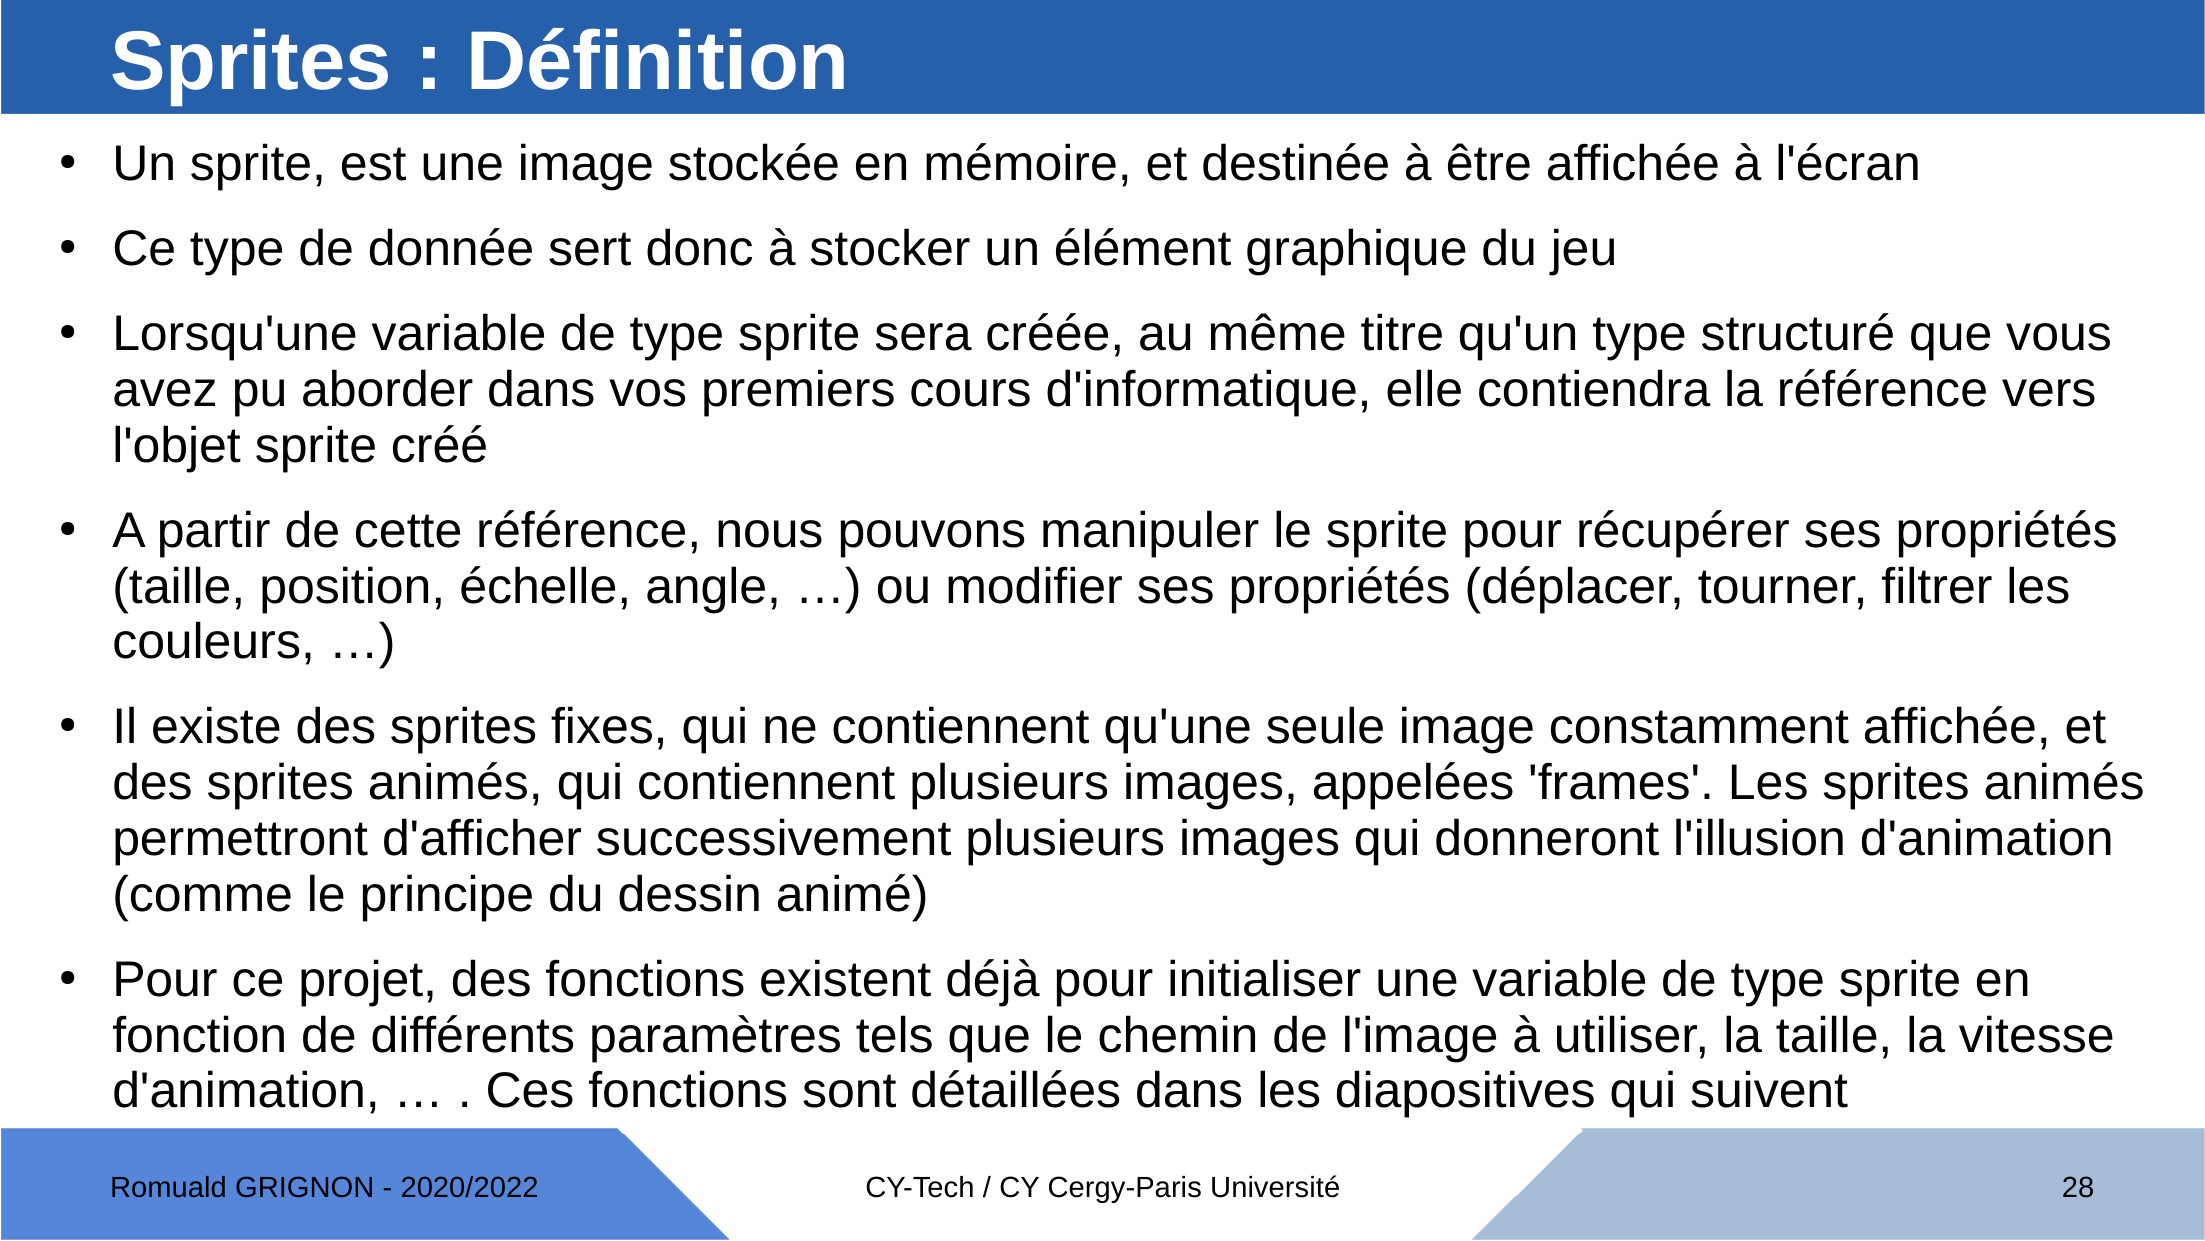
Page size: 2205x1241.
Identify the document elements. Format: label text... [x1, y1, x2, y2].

title Sprites : Définition [110, 49, 2095, 205]
list Un sprite, est une image stockée en mémoire, et destinée à être affichée à l'écran Ce type de donnée sert donc à stocker un élément graphique du jeu Lorsqu'une variable de type sprite sera créée, au même titre qu'un type structuré que vous avez pu aborder dans vos premiers cours d'informatique, elle contiendra la référence vers l'objet sprite créé A partir de cette référence, nous pouvons manipuler le sprite pour récupérer ses propriétés (taille, position, échelle, angle, …) ou modifier ses propriétés (déplacer, tourner, filtrer les couleurs, …) Il existe des sprites fixes, qui ne contiennent qu'une seule image constamment affichée, et des sprites animés, qui contiennent plusieurs images, appelées 'frames'. Les sprites animés permettront d'afficher successivement plusieurs images qui donneront l'illusion d'animation (comme le principe du dessin animé) Pour ce projet, des fonctions existent déjà pour initialiser une variable de type sprite en fonction de différents paramètres tels que le chemin de l'image à utiliser, la taille, la vitesse d'animation, … . Ces fonctions sont détaillées dans les diapositives qui suivent [41, 205, 2191, 1119]
picture [0, 0, 2205, 1241]
